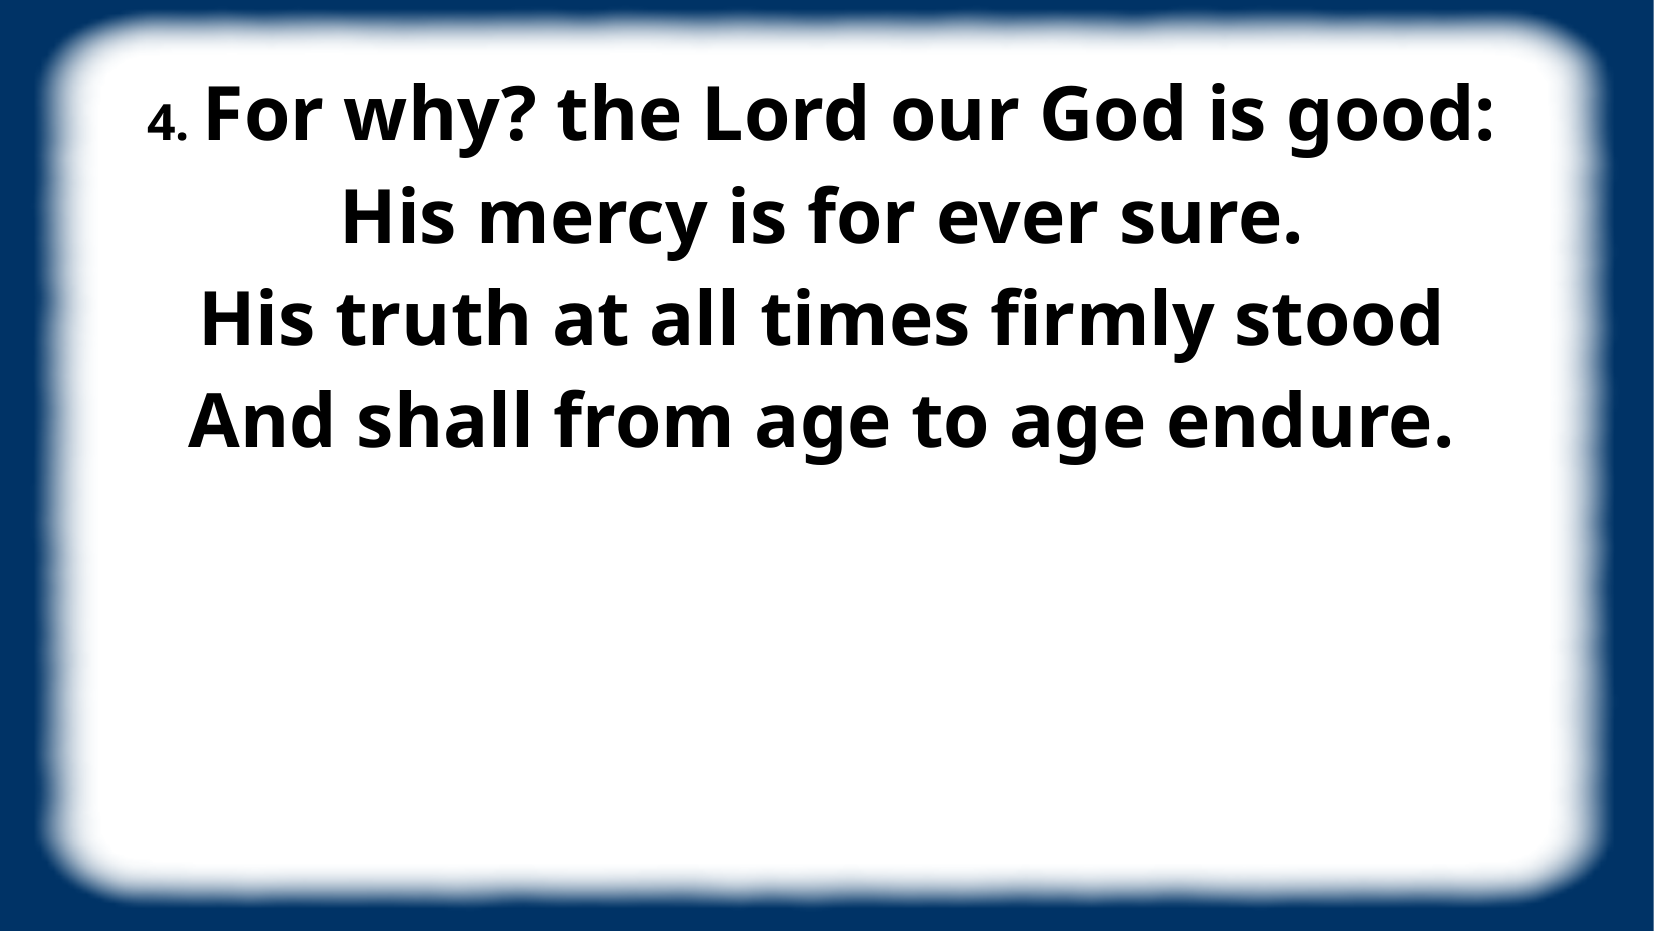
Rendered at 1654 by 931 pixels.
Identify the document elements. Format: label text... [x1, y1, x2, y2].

picture [0, 0, 1654, 931]
text_box 4. For why? the Lord our God is good: His mercy is for ever sure. His truth at all times firmly stood And shall from age to age endure. [102, 53, 1543, 468]
